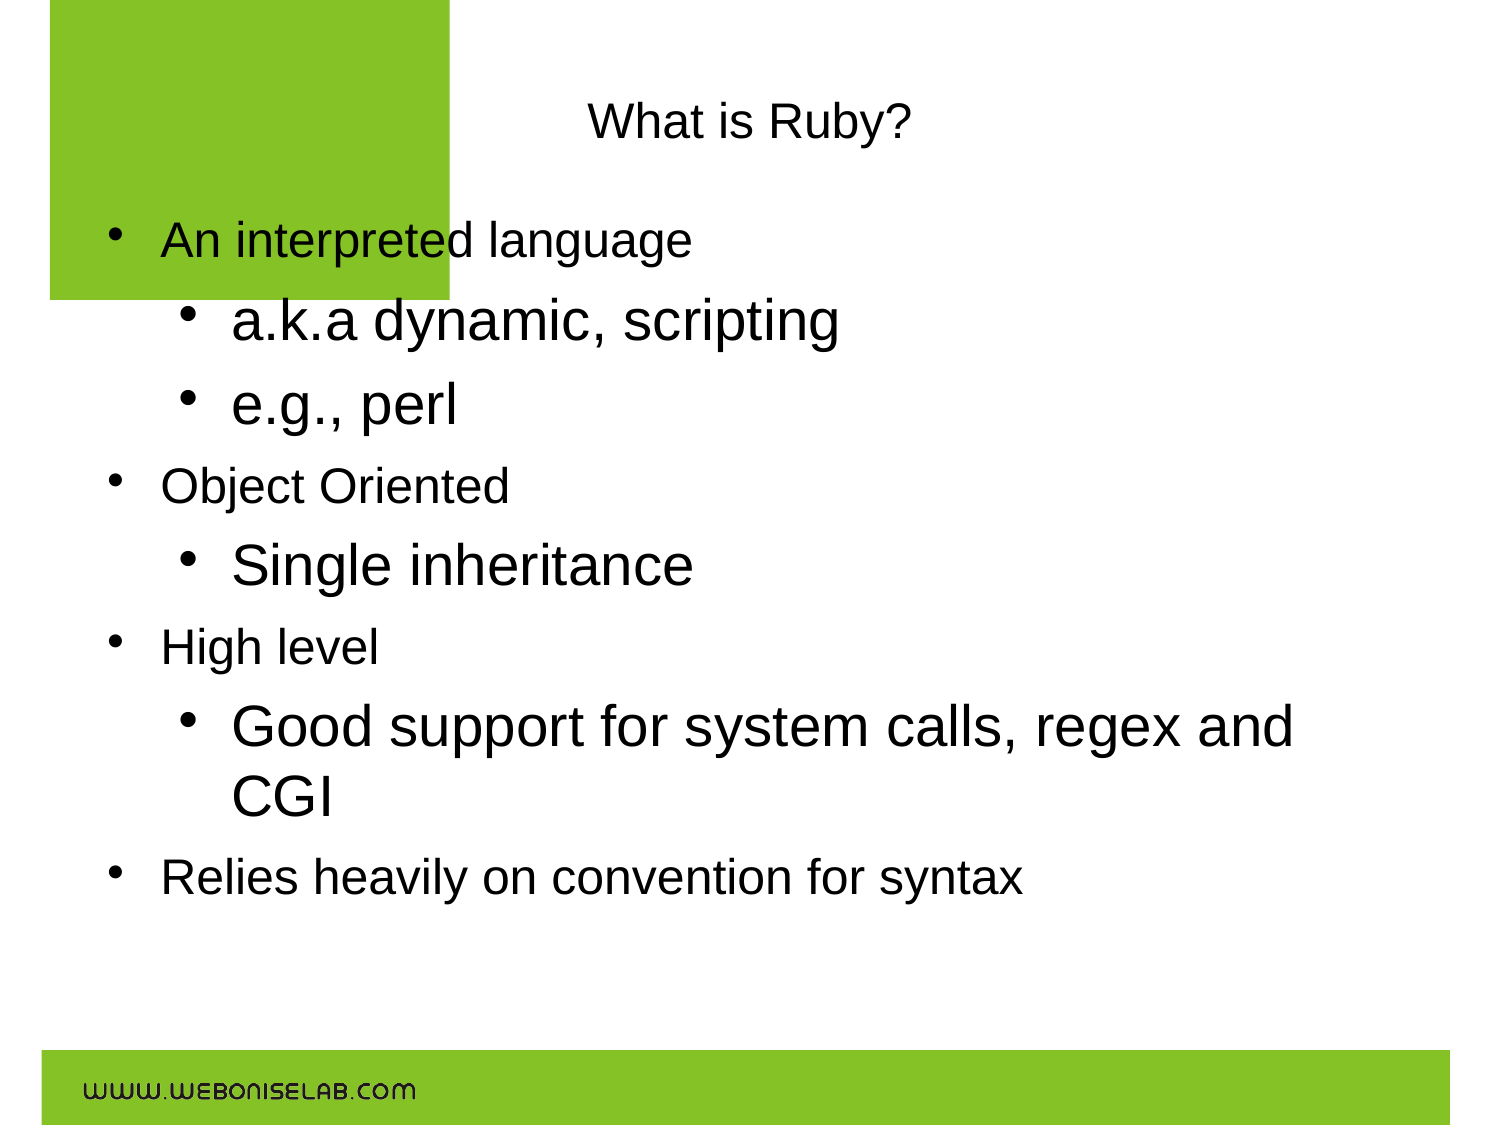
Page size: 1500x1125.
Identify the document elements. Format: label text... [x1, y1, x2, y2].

title What is Ruby? [75, 62, 1426, 175]
picture [83, 1083, 415, 1100]
list An interpreted language a.k.a dynamic, scripting e.g., perl Object Oriented Single inheritance High level Good support for system calls, regex and CGI Relies heavily on convention for syntax [75, 200, 1426, 1001]
